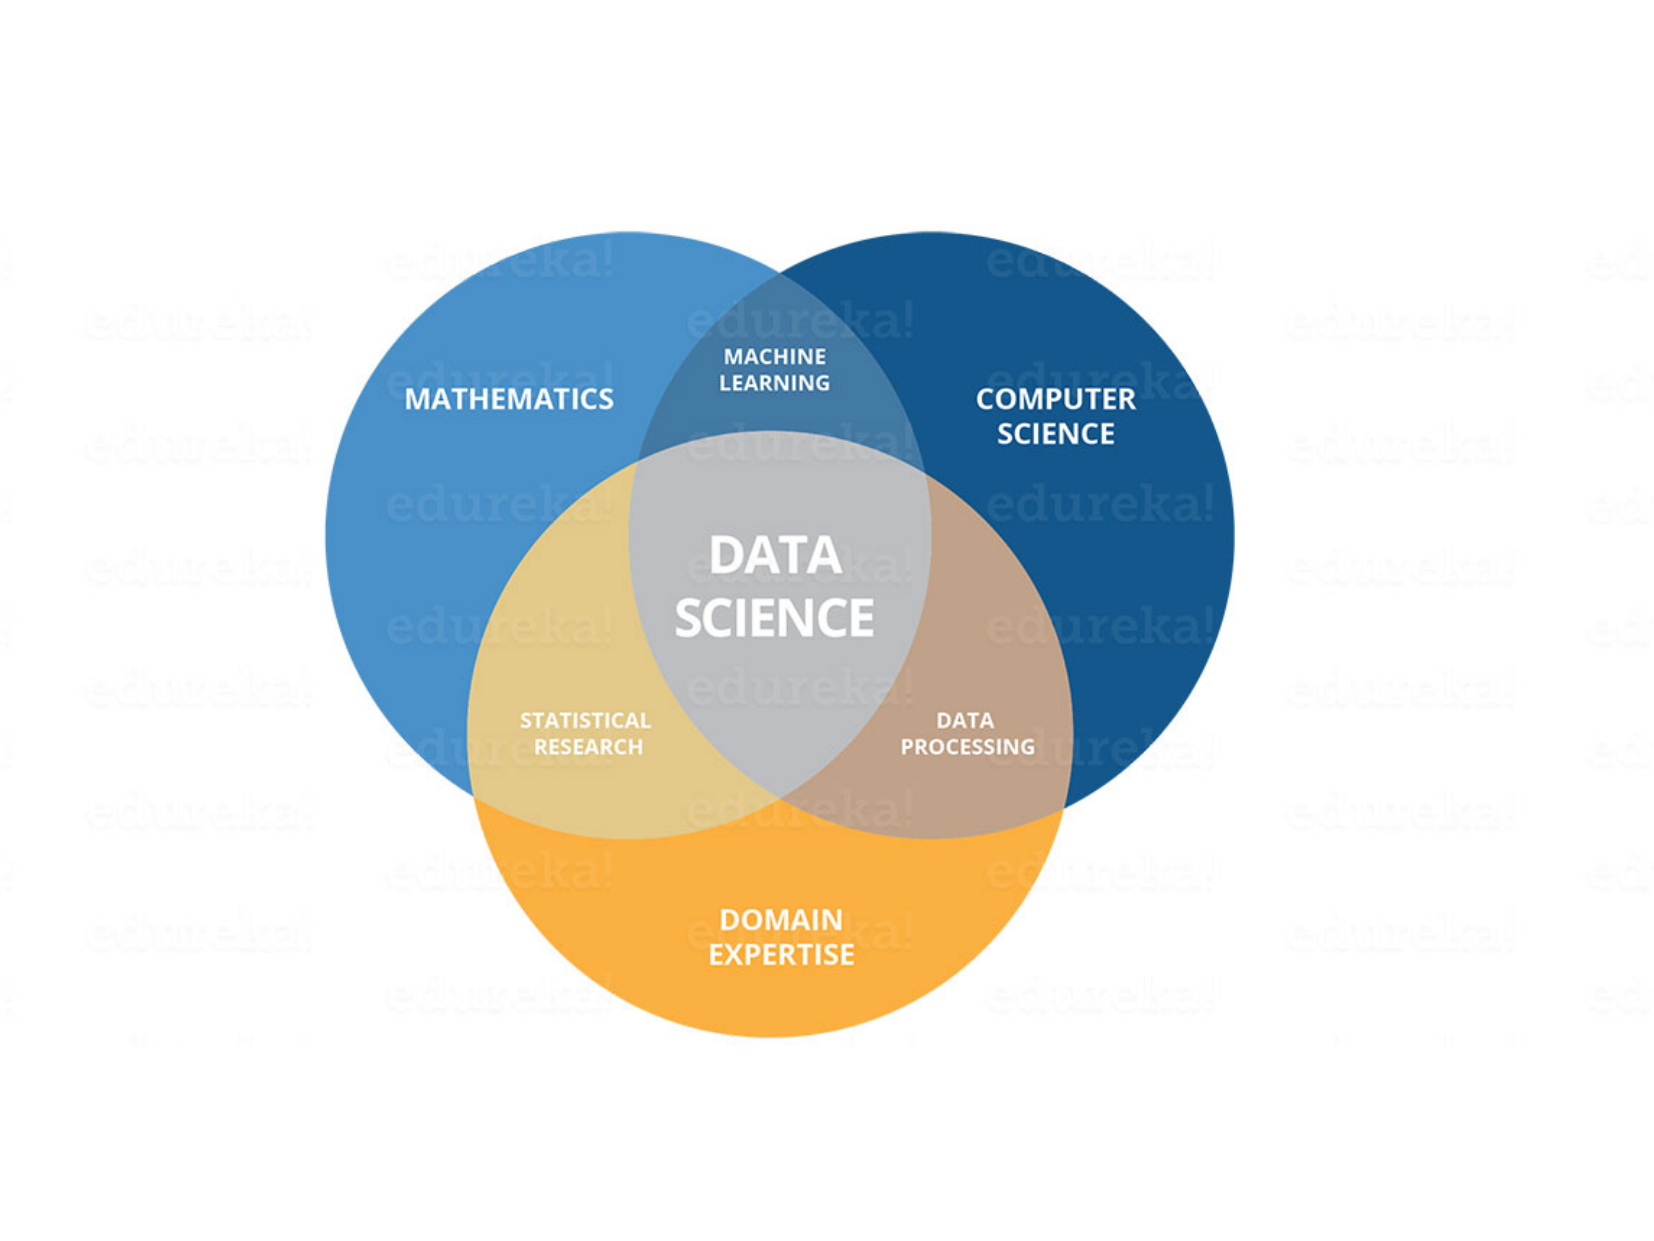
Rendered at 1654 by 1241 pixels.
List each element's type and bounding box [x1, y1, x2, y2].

picture [0, 224, 1654, 1047]
